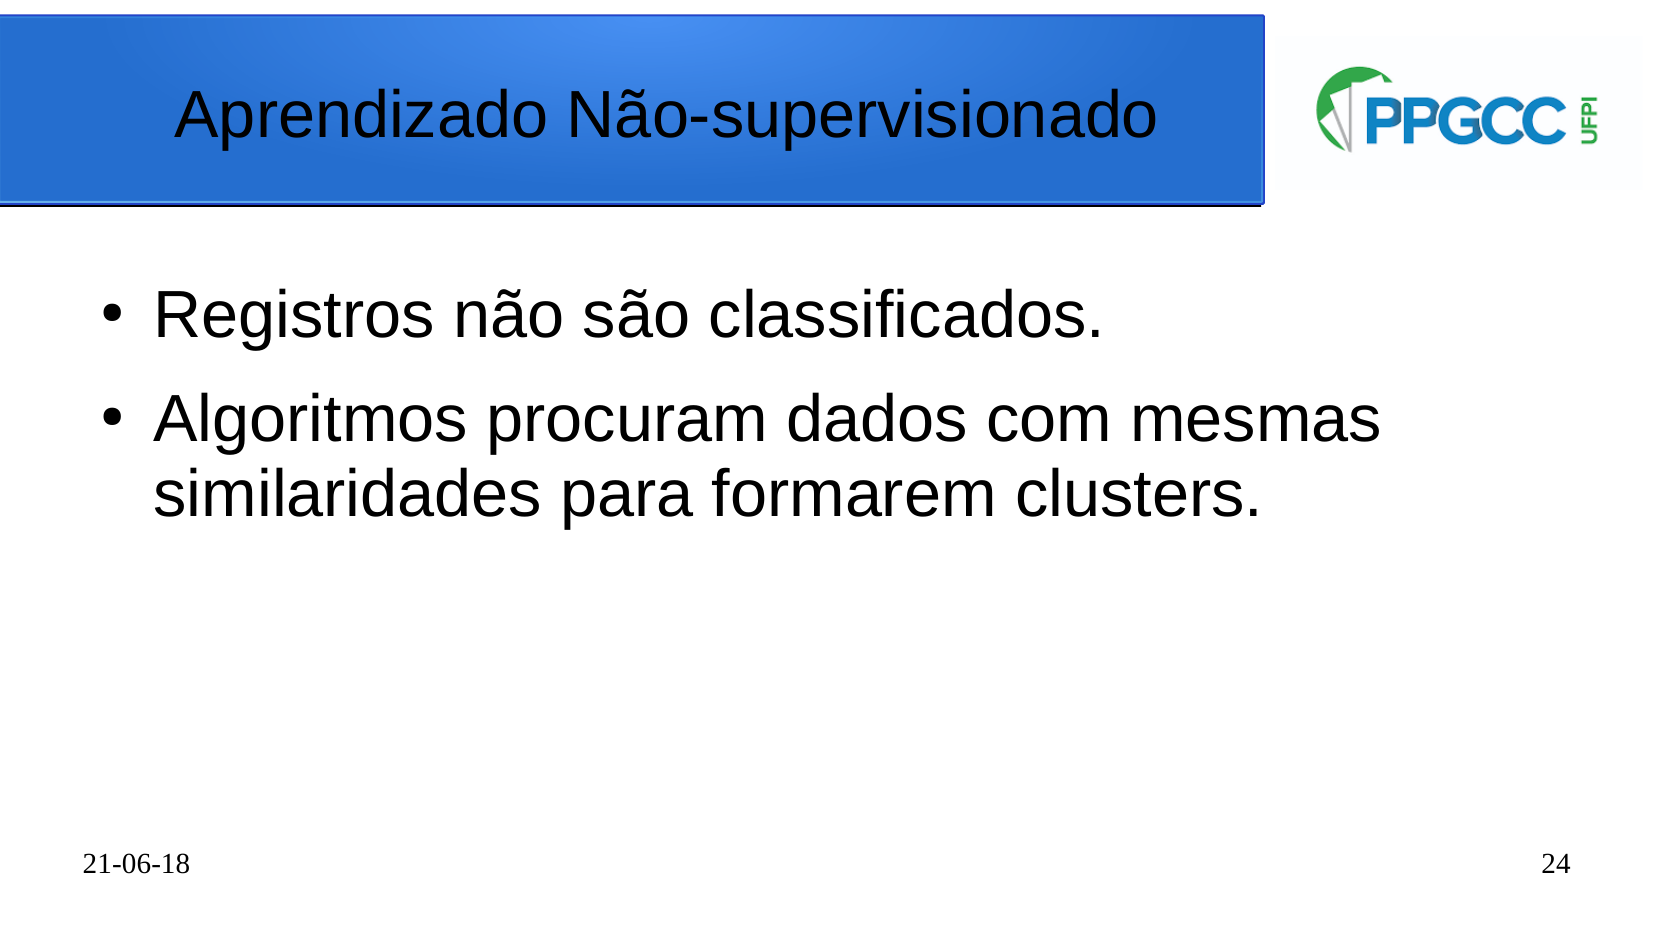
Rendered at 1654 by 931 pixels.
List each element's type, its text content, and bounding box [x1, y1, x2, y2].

list Registros não são classificados. Algoritmos procuram dados com mesmas similaridades para formarem clusters. [82, 276, 1571, 817]
picture [1275, 36, 1643, 190]
title Aprendizado Não-supervisionado [82, 37, 1252, 193]
